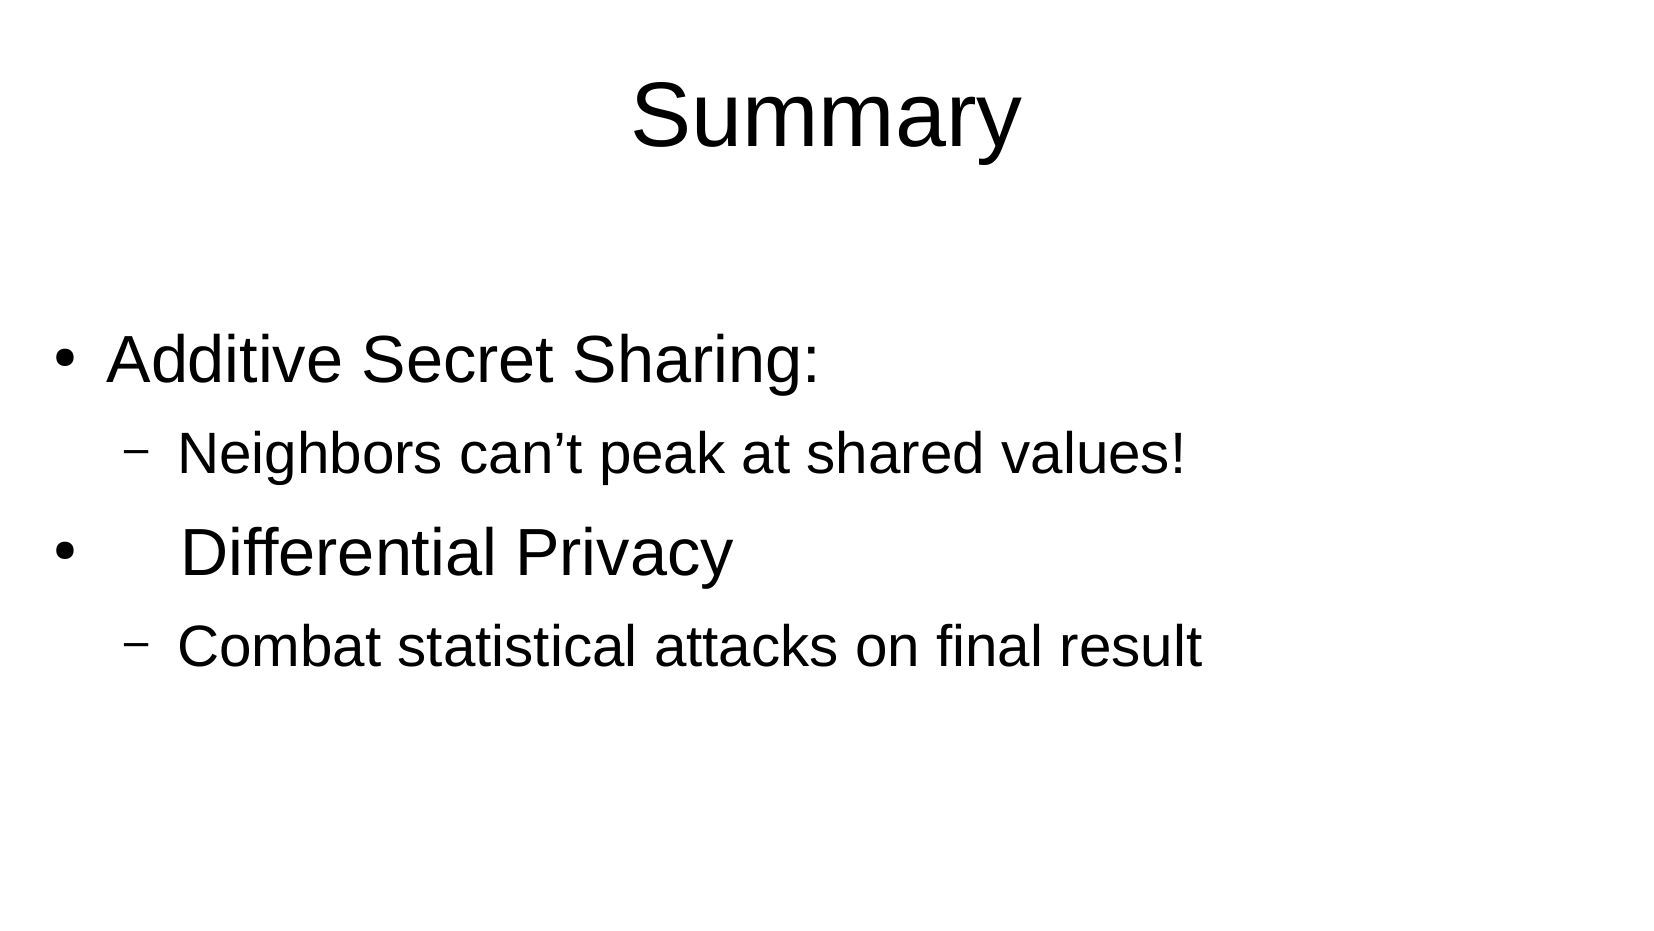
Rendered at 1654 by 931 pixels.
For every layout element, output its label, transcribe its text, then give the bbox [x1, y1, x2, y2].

list Additive Secret Sharing: Neighbors can’t peak at shared values! Differential Privacy Combat statistical attacks on final result [35, 217, 1524, 758]
title Summary [82, 37, 1571, 193]
